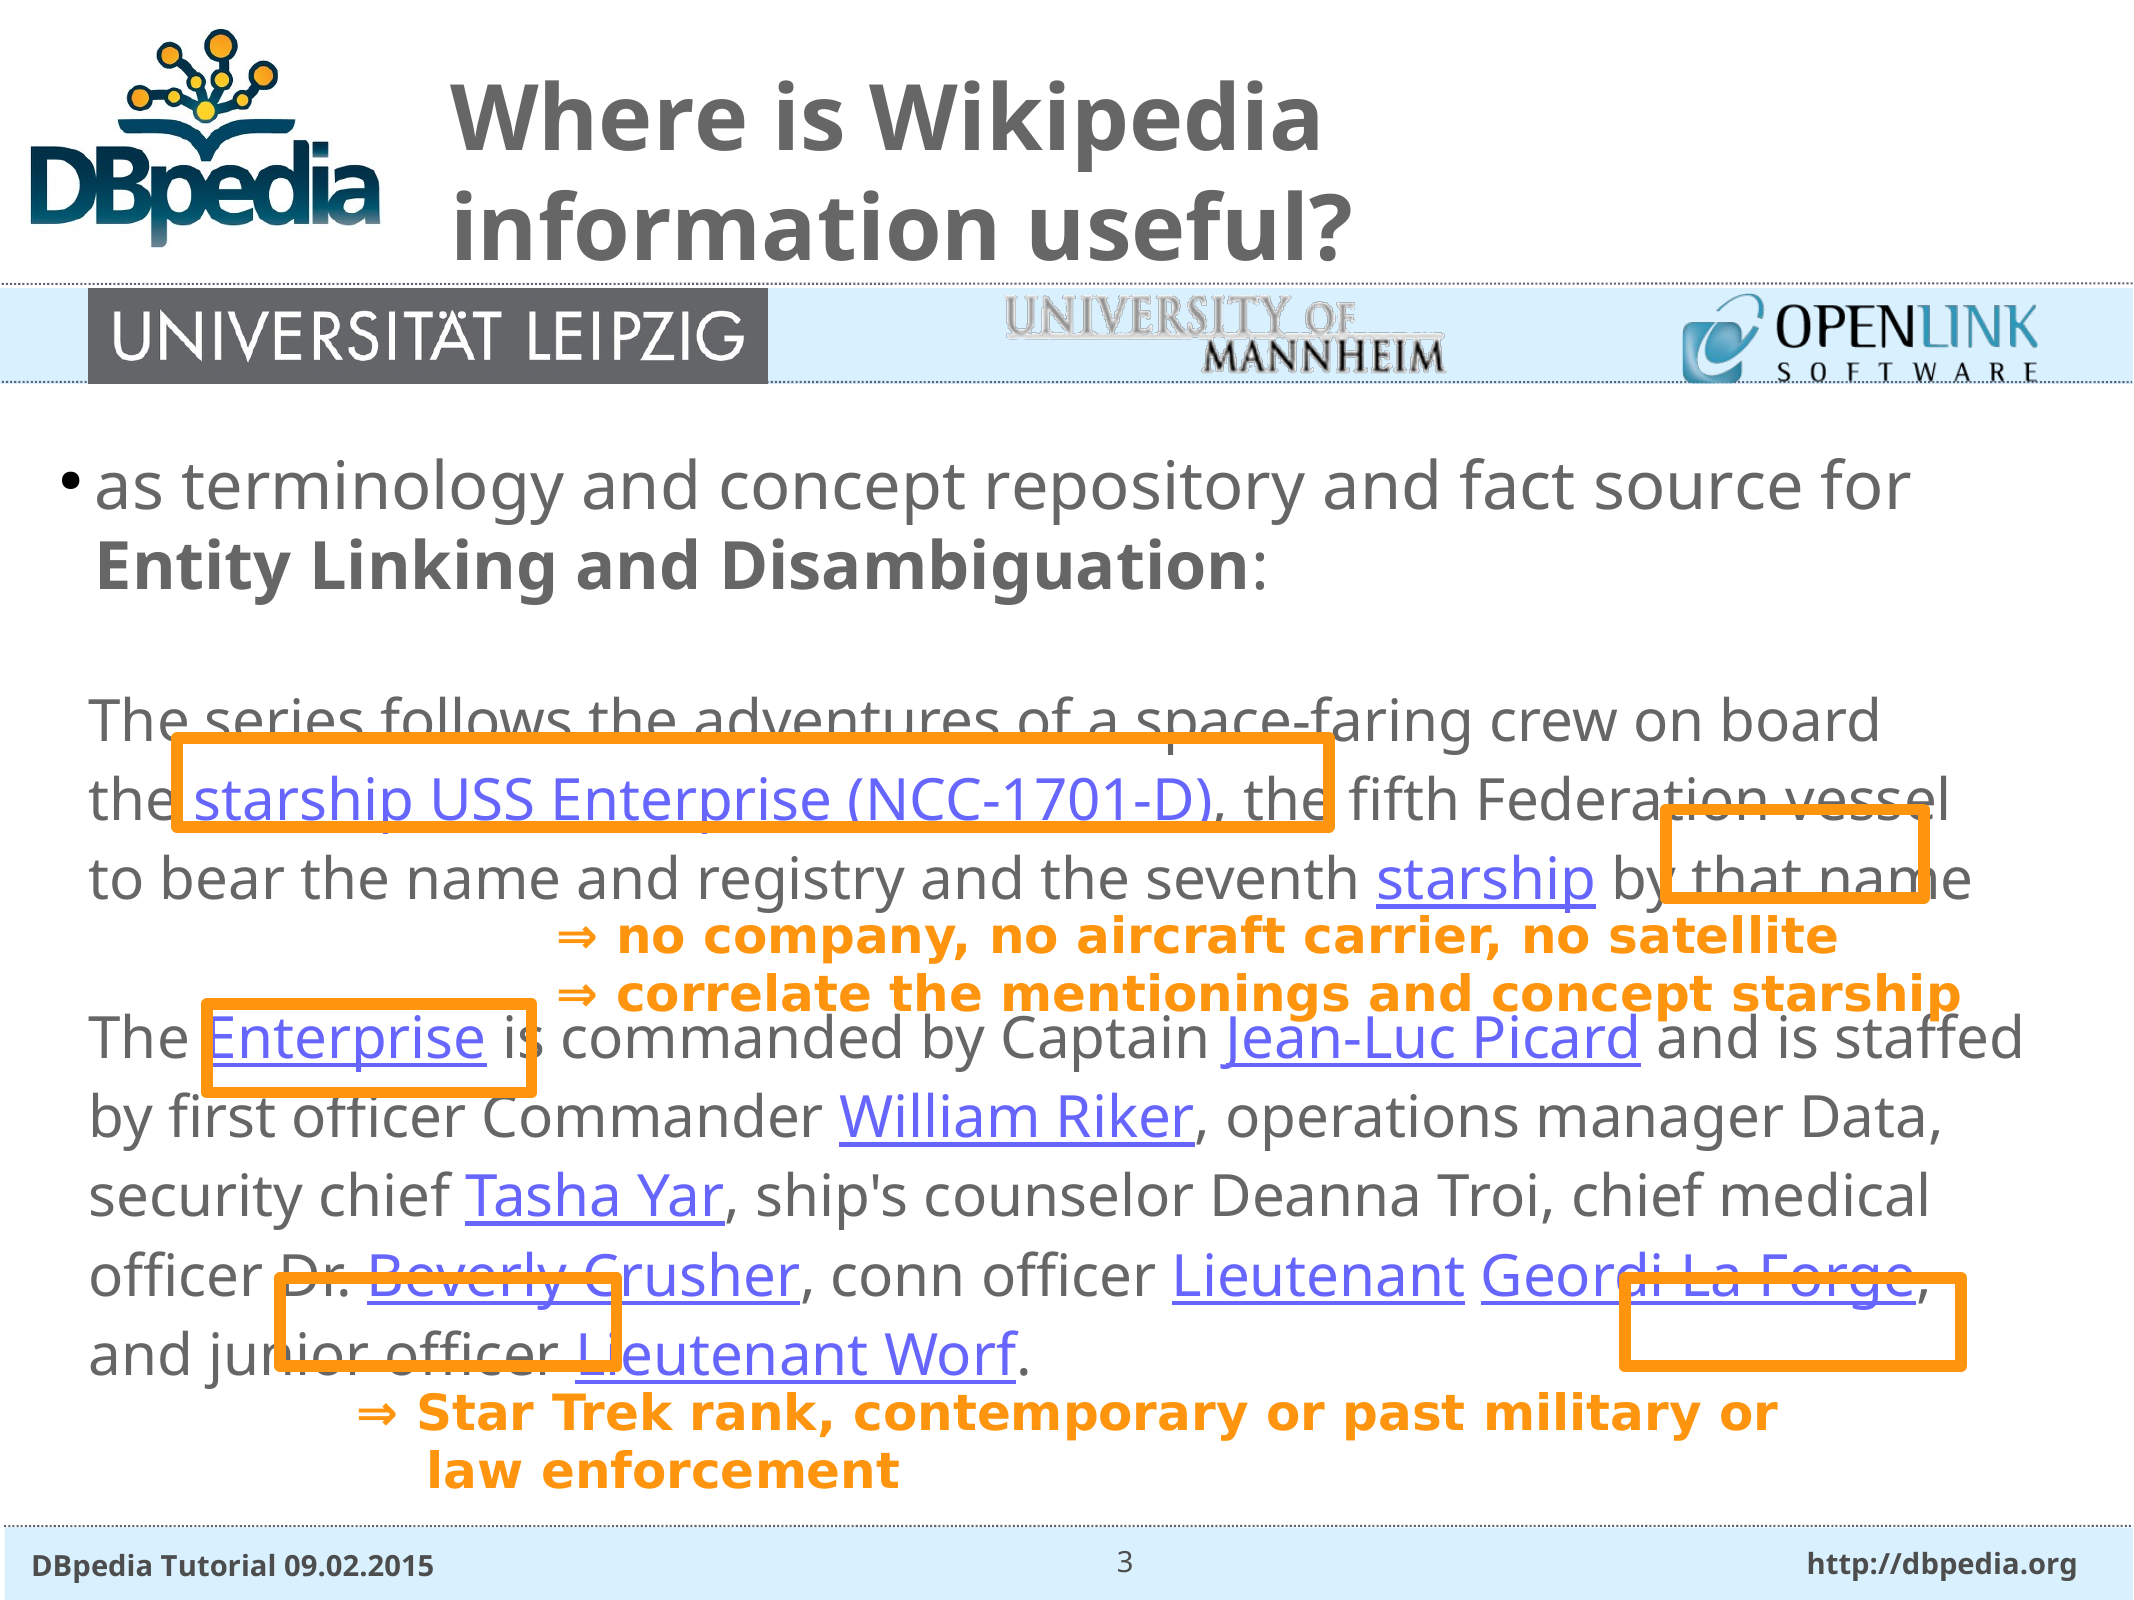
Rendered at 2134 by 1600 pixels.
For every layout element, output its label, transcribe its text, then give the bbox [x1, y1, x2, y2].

text_box ⇒ no company, no aircraft carrier, no satellite ⇒ correlate the mentionings and concept starship [556, 907, 1982, 1082]
text_box ⇒ Star Trek rank, contemporary or past military or law enforcement [356, 1383, 1782, 1600]
list as terminology and concept repository and fact source for Entity Linking and Disambiguation: [59, 442, 1979, 650]
picture [27, 29, 384, 250]
picture [88, 288, 768, 384]
picture [1682, 293, 2038, 384]
title Where is Wikipedia information useful? [450, 59, 2134, 280]
text_box The series follows the adventures of a space-faring crew on board the starship USS Enterprise (NCC-1701-D), the fifth Federation vessel to bear the name and registry and the seventh starship by that name The Enterprise is commanded by Captain Jean-Luc Picard and is staffed by first officer Commander William Riker, operations manager Data, security chief Tasha Yar, ship's counselor Deanna Troi, chief medical officer Dr. Beverly Crusher, conn officer Lieutenant Geordi La Forge, and junior officer Lieutenant Worf. [88, 679, 2038, 1425]
picture [1003, 295, 1447, 377]
